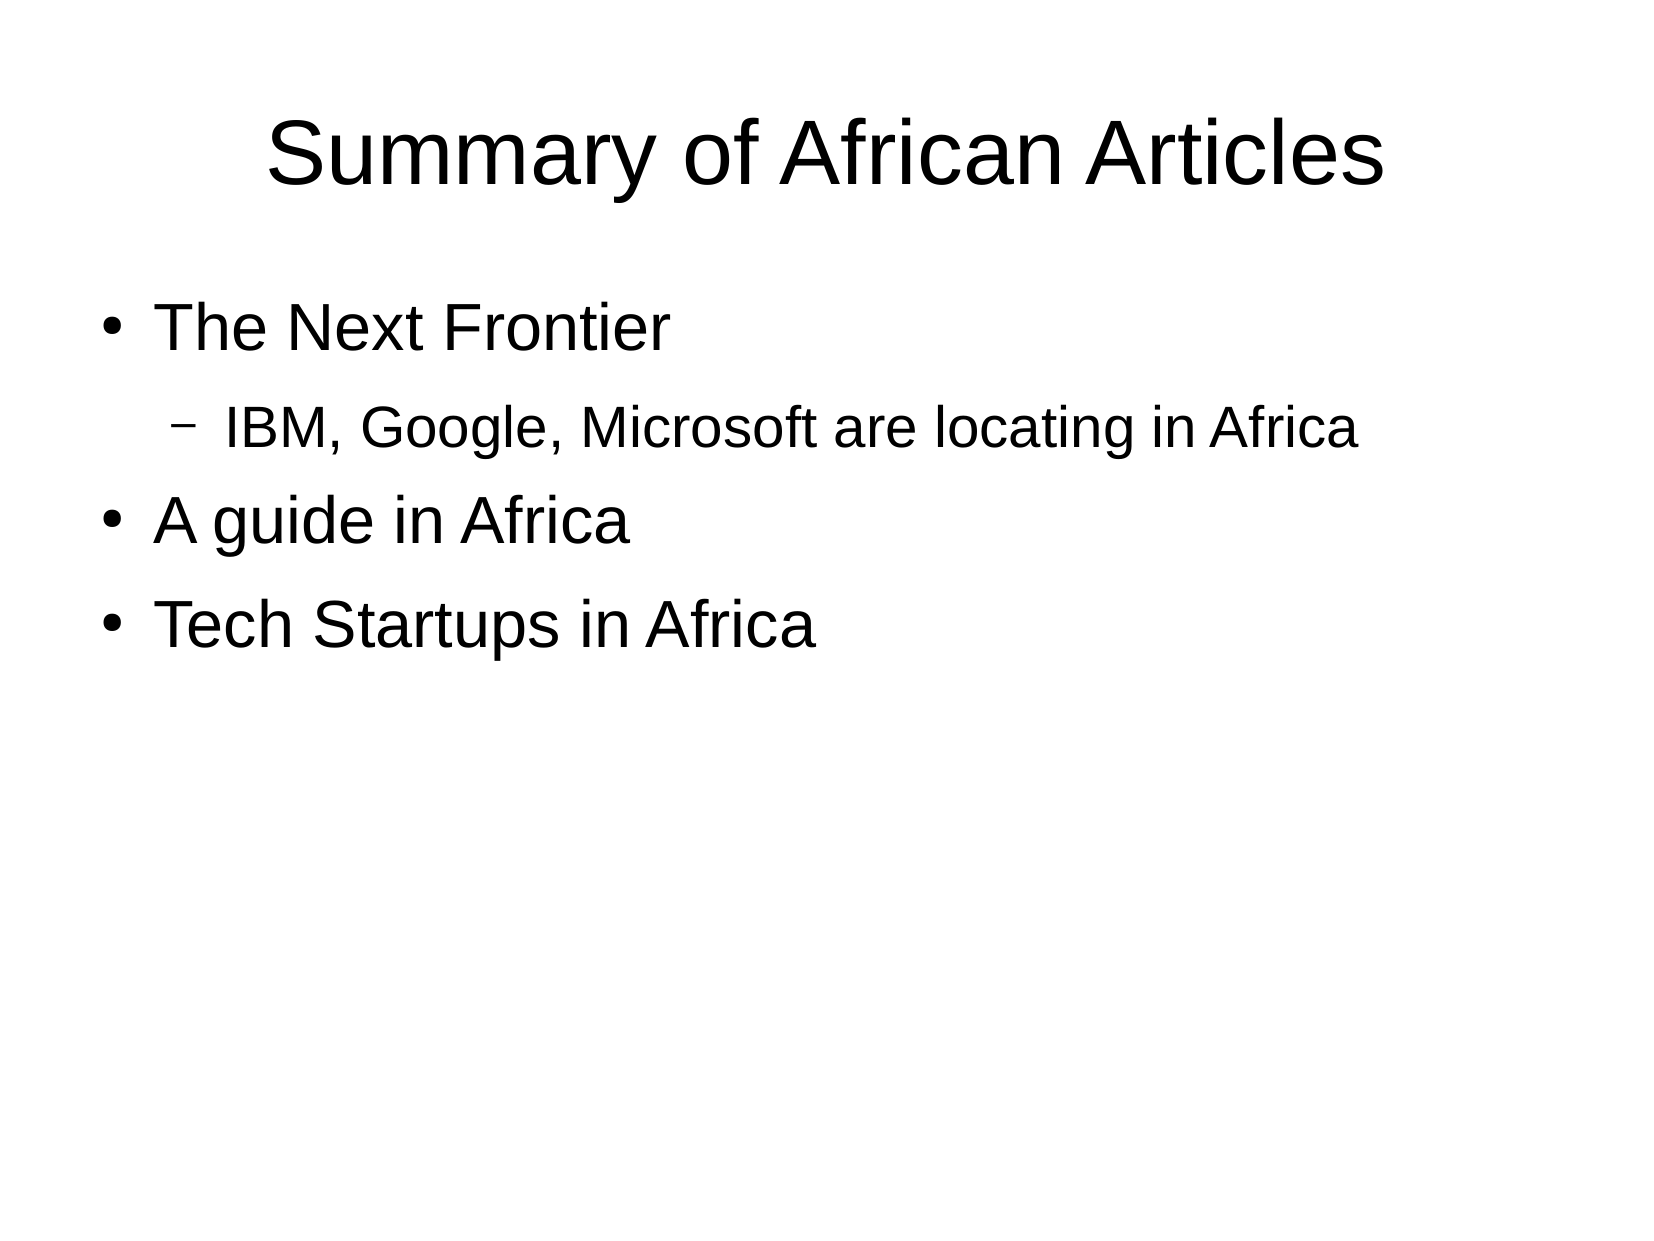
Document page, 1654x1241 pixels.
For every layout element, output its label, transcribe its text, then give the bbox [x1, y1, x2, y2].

list The Next Frontier IBM, Google, Microsoft are locating in Africa A guide in Africa Tech Startups in Africa [82, 290, 1571, 1010]
title Summary of African Articles [82, 49, 1571, 257]
